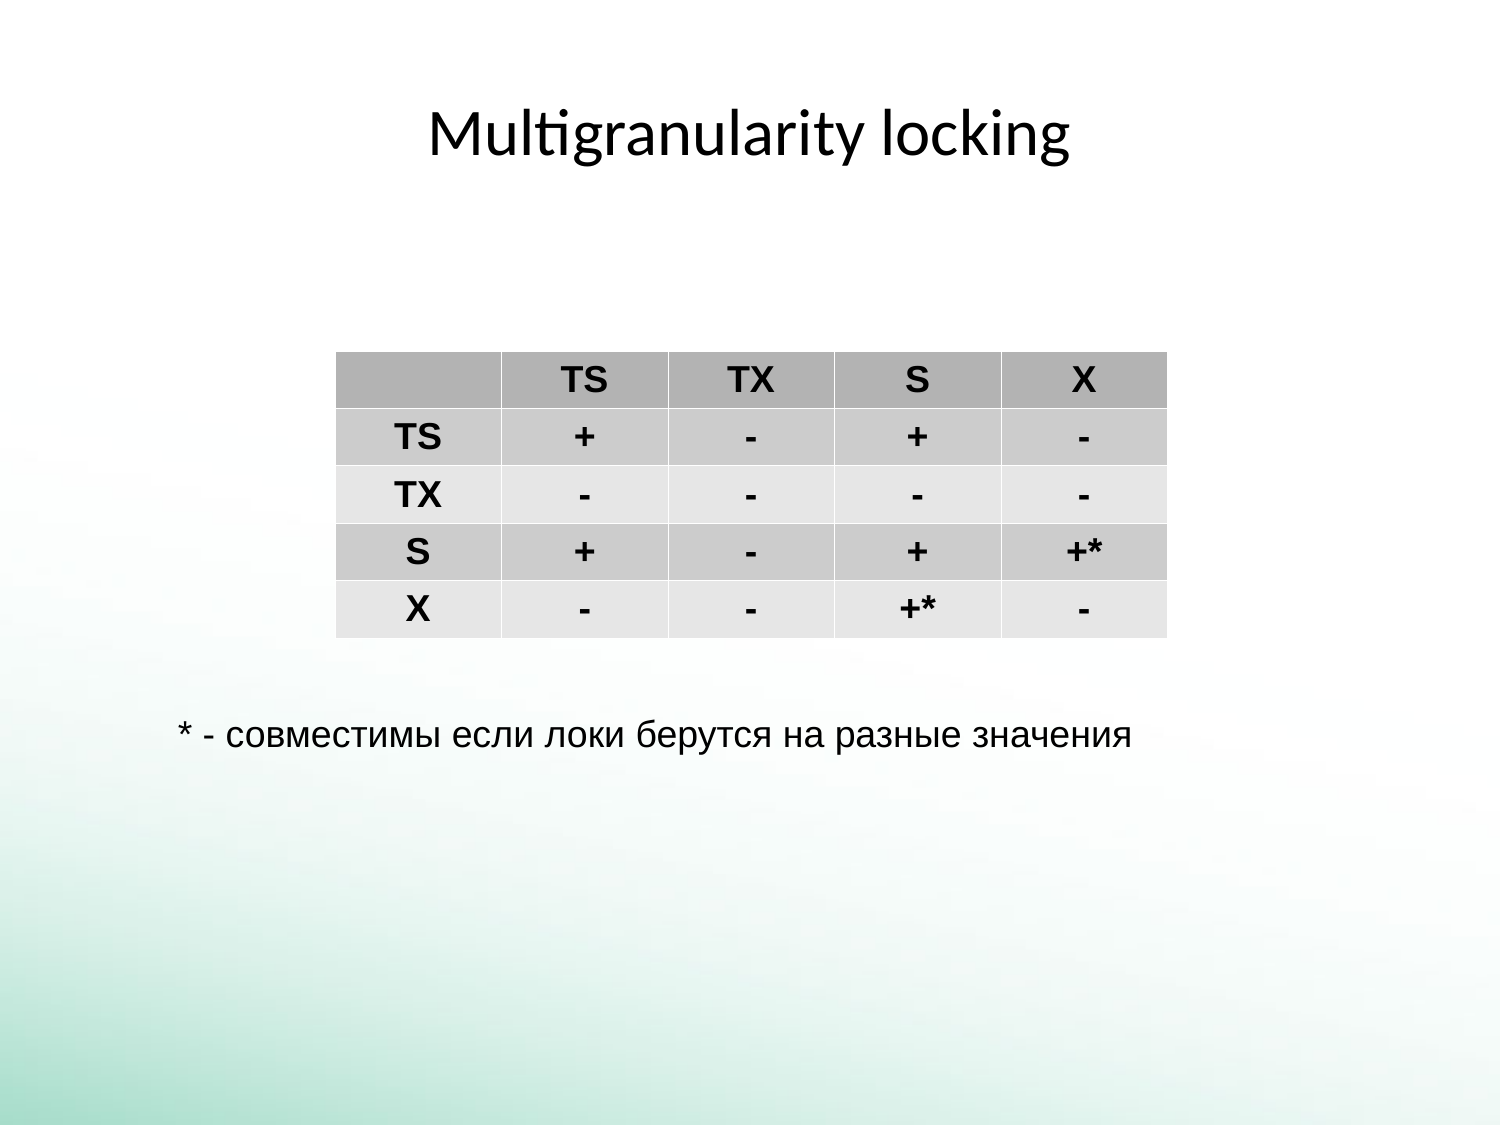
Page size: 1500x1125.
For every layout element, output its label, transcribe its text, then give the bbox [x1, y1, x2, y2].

title Multigranularity locking [75, 45, 1425, 233]
table_cell - [502, 466, 668, 523]
table_header TS [502, 352, 668, 408]
table_cell TX [336, 466, 501, 523]
table_cell S [336, 524, 501, 580]
table_cell TS [336, 409, 501, 465]
table_cell X [336, 581, 501, 638]
picture [0, 0, 1500, 1125]
table_cell - [669, 466, 834, 523]
table_cell +* [1002, 524, 1167, 580]
table_cell + [835, 409, 1001, 465]
table_header S [835, 352, 1001, 408]
table_cell - [1002, 581, 1167, 638]
table_cell - [1002, 409, 1167, 465]
table_cell - [669, 524, 834, 580]
table_cell - [502, 581, 668, 638]
table_header X [1002, 352, 1167, 408]
table_cell + [502, 524, 668, 580]
table_cell - [669, 581, 834, 638]
table_cell +* [835, 581, 1001, 638]
table_cell + [835, 524, 1001, 580]
table_cell - [835, 466, 1001, 523]
table_cell + [502, 409, 668, 465]
table_header TX [669, 352, 834, 408]
text_box * - совместимы если локи берутся на разные значения [163, 705, 1148, 763]
table_header [336, 352, 501, 408]
table_cell - [669, 409, 834, 465]
table_cell - [1002, 466, 1167, 523]
